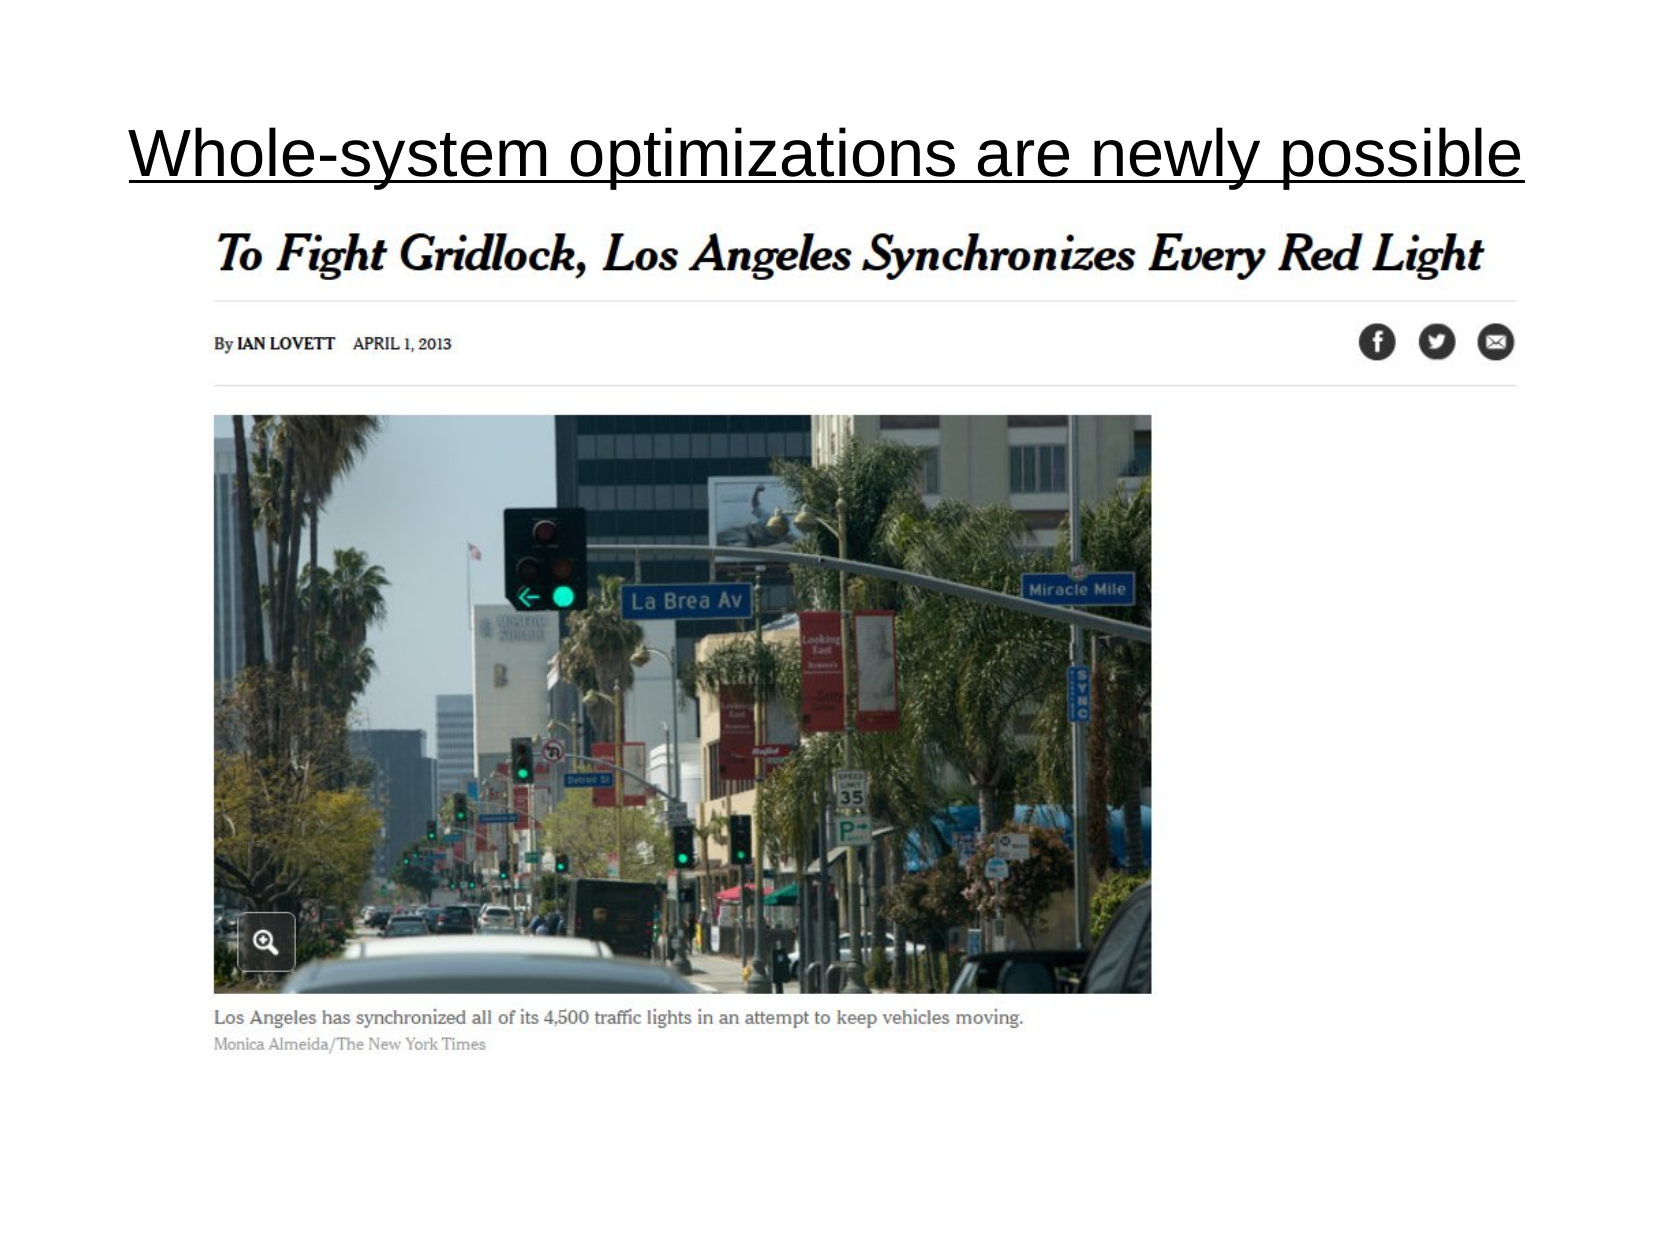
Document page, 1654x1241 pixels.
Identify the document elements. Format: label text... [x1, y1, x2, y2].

picture [165, 224, 1516, 1066]
title Whole-system optimizations are newly possible [82, 49, 1571, 257]
